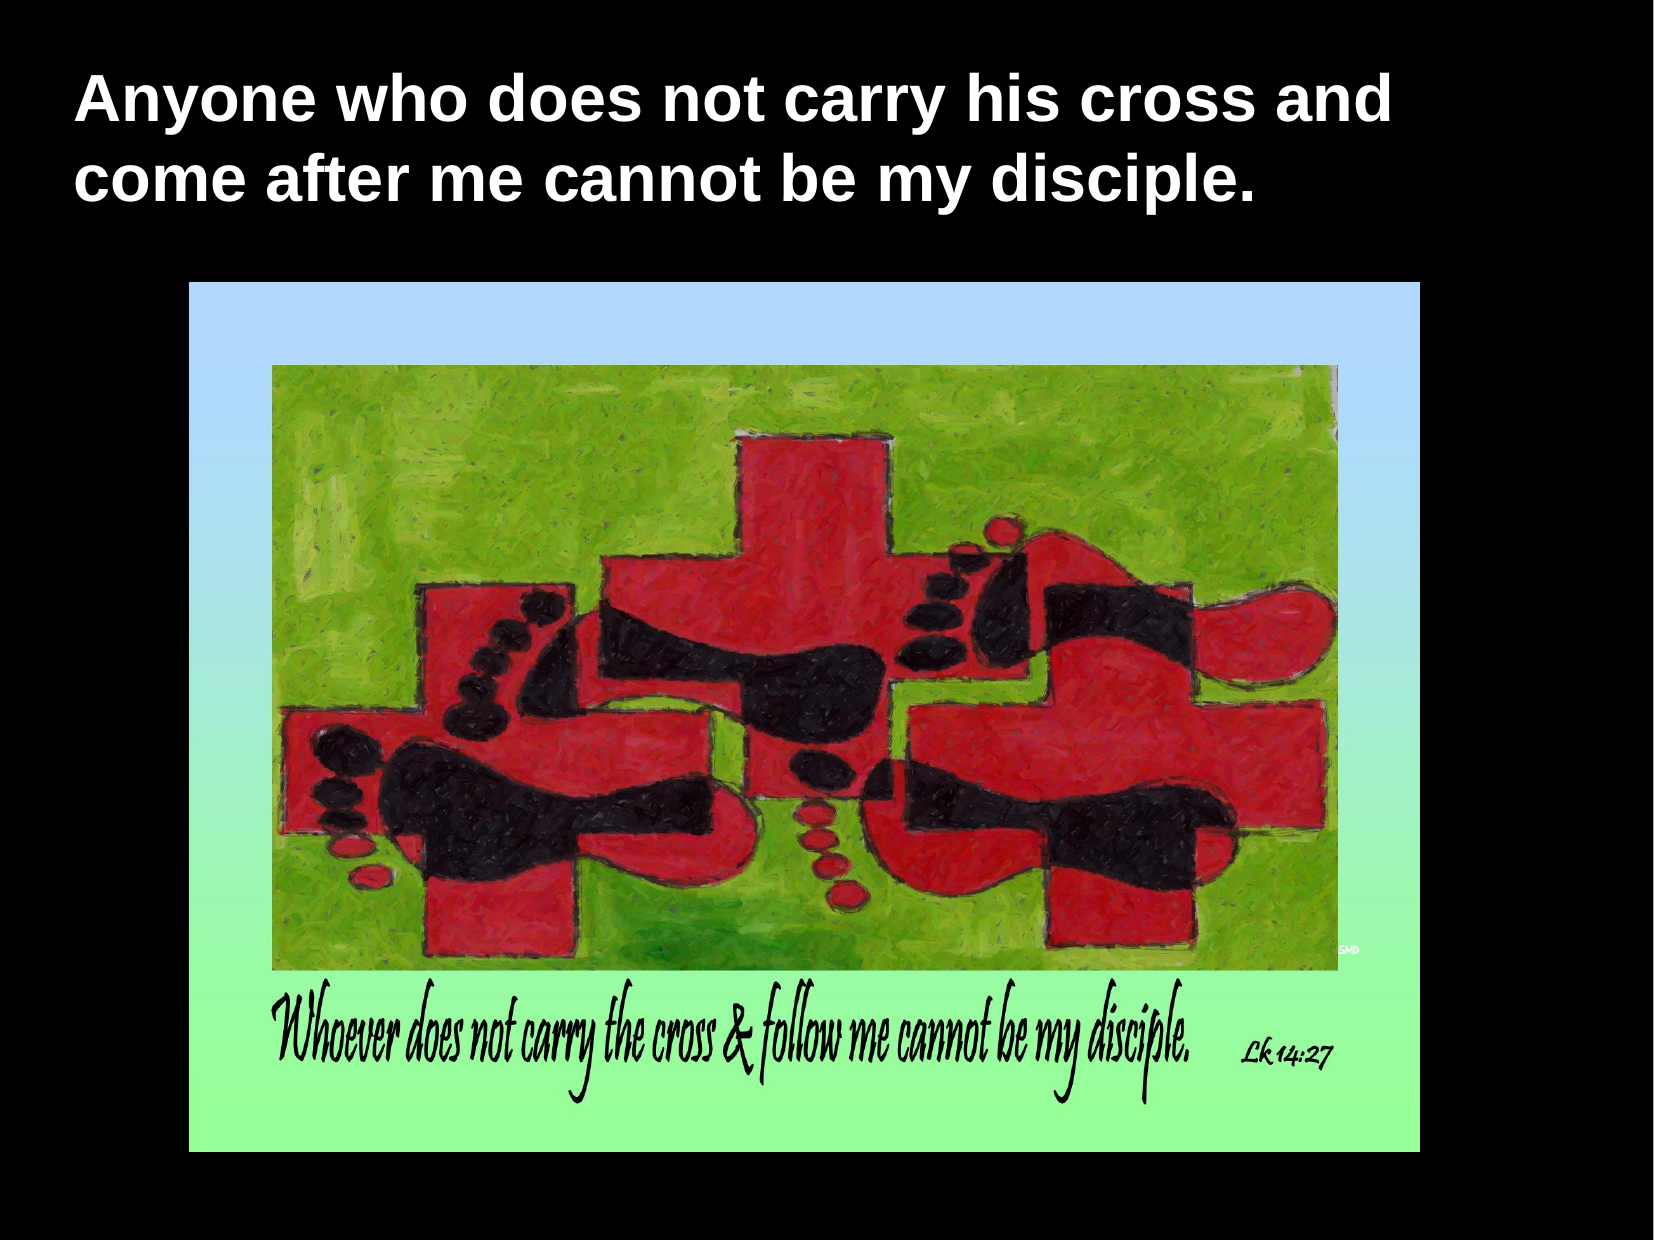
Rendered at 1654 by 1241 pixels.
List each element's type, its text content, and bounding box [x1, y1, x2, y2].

text_box Anyone who does not carry his cross and come after me cannot be my disciple. [58, 46, 1595, 223]
picture [188, 281, 1420, 1152]
